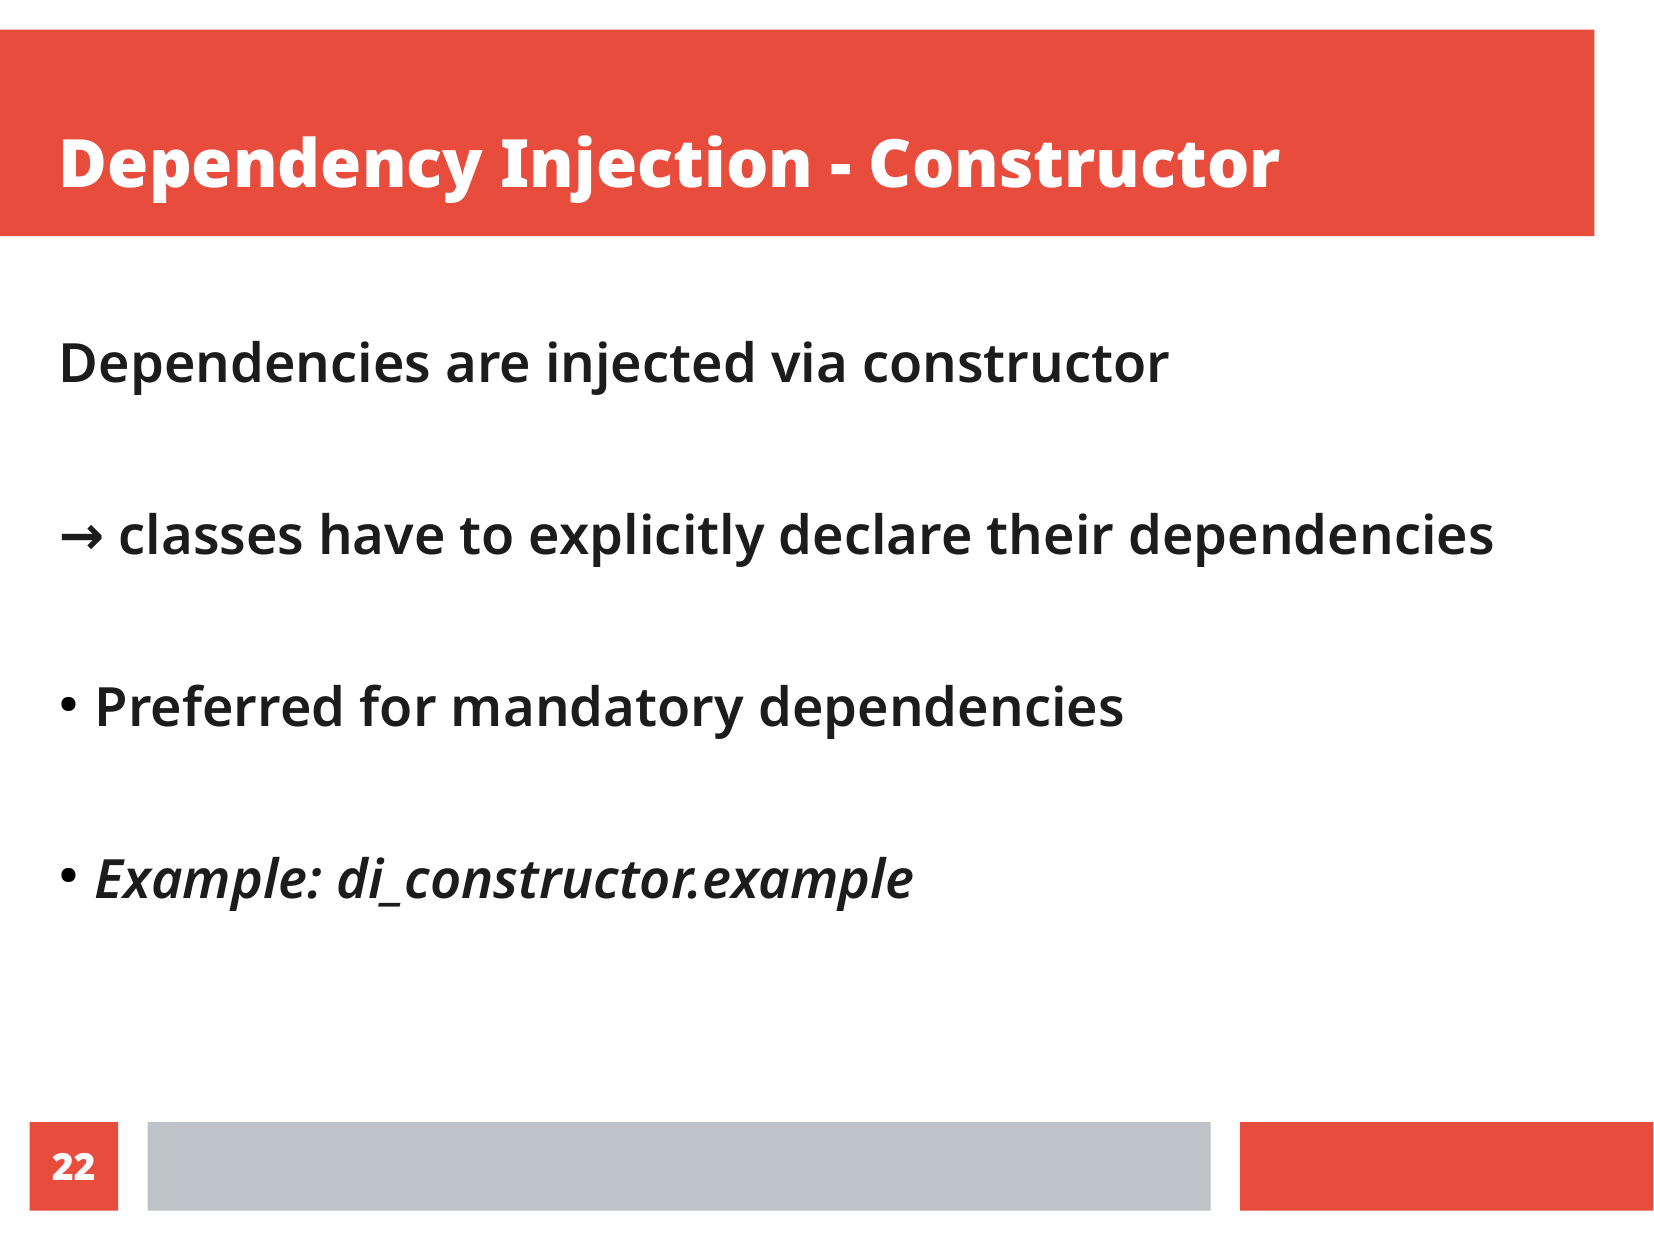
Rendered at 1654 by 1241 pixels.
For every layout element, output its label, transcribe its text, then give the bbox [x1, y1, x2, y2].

list Dependencies are injected via constructor → classes have to explicitly declare their dependencies Preferred for mandatory dependencies Example: di_constructor.example [59, 324, 1565, 1093]
title Dependency Injection - Constructor [59, 59, 1595, 207]
